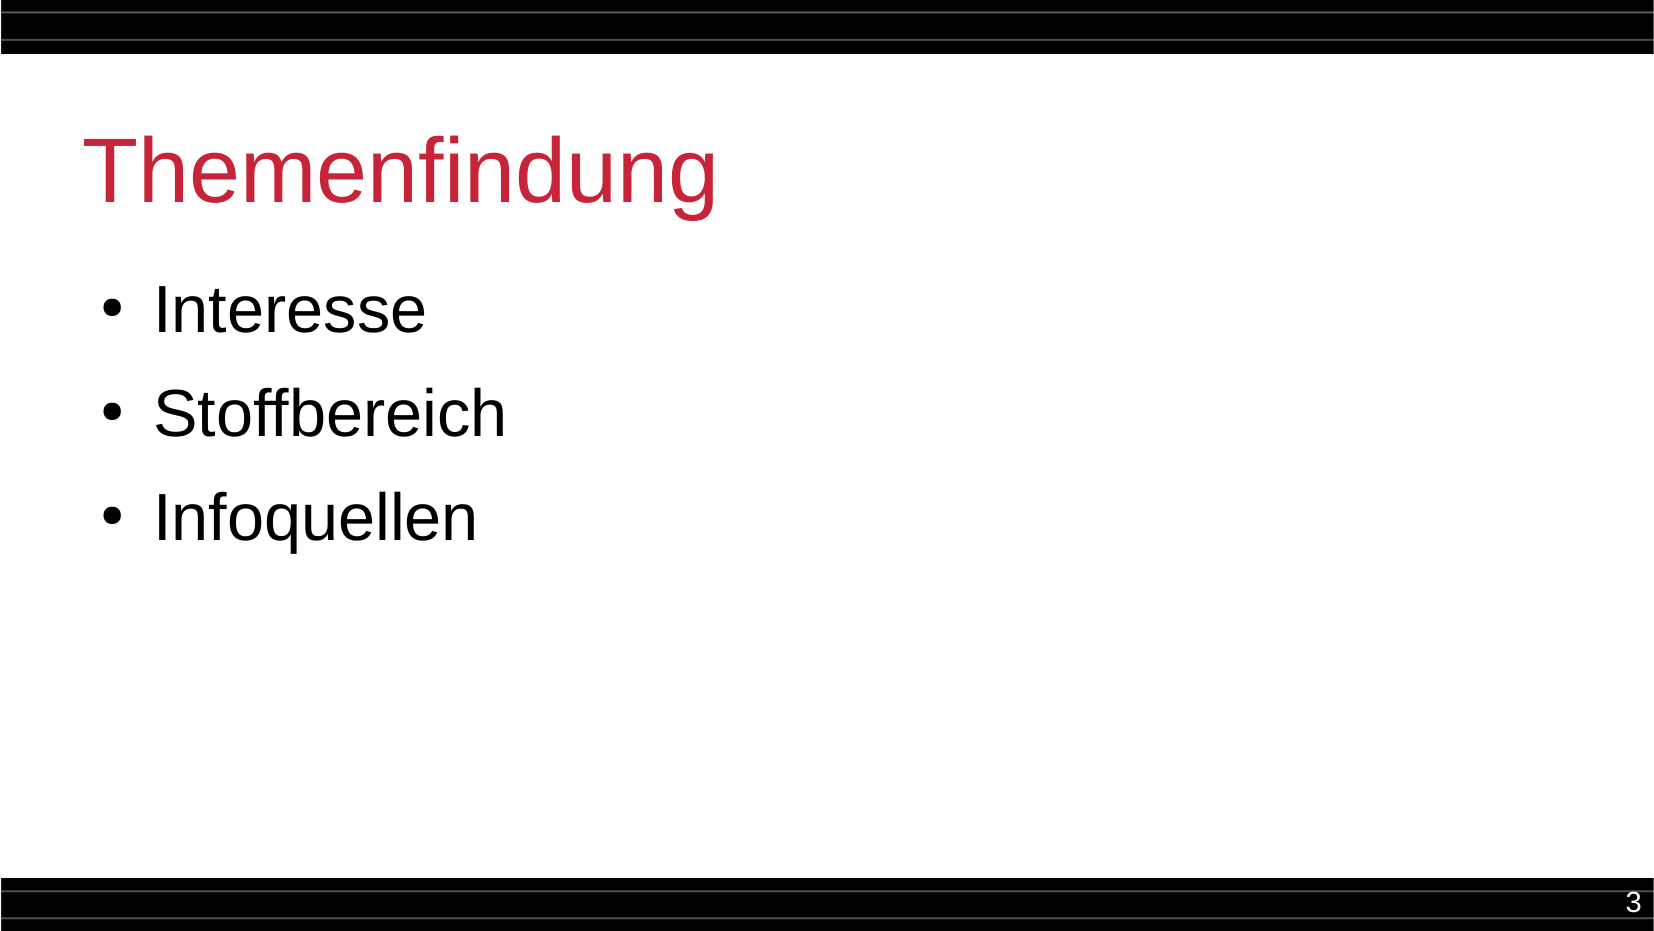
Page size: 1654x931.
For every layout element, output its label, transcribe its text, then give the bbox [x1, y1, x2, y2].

picture [1, 878, 1654, 931]
picture [1, 0, 1654, 54]
list Interesse Stoffbereich Infoquellen [82, 271, 1571, 758]
title Themenfindung [82, 92, 1571, 249]
